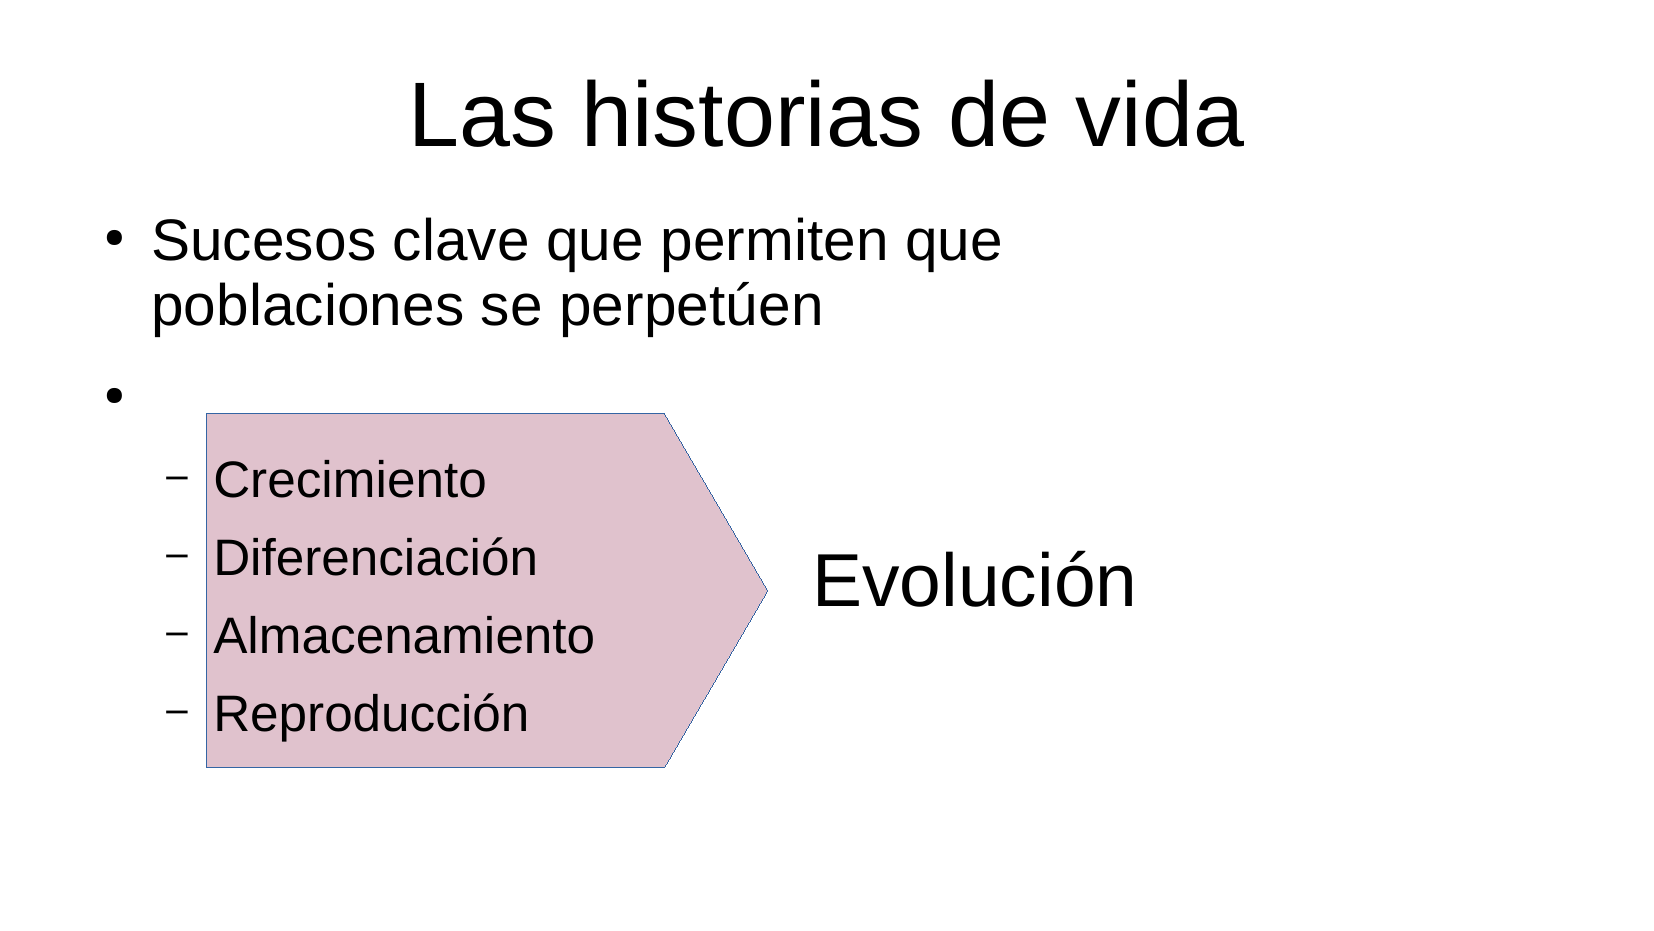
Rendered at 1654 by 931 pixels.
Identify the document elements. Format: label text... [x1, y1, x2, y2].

text_box [206, 747, 677, 768]
title Las historias de vida [82, 37, 1571, 193]
text_box Evolución [797, 531, 1359, 631]
list Sucesos clave que permiten que poblaciones se perpetúen Crecimiento Diferenciación Almacenamiento Reproducción [88, 206, 1099, 747]
